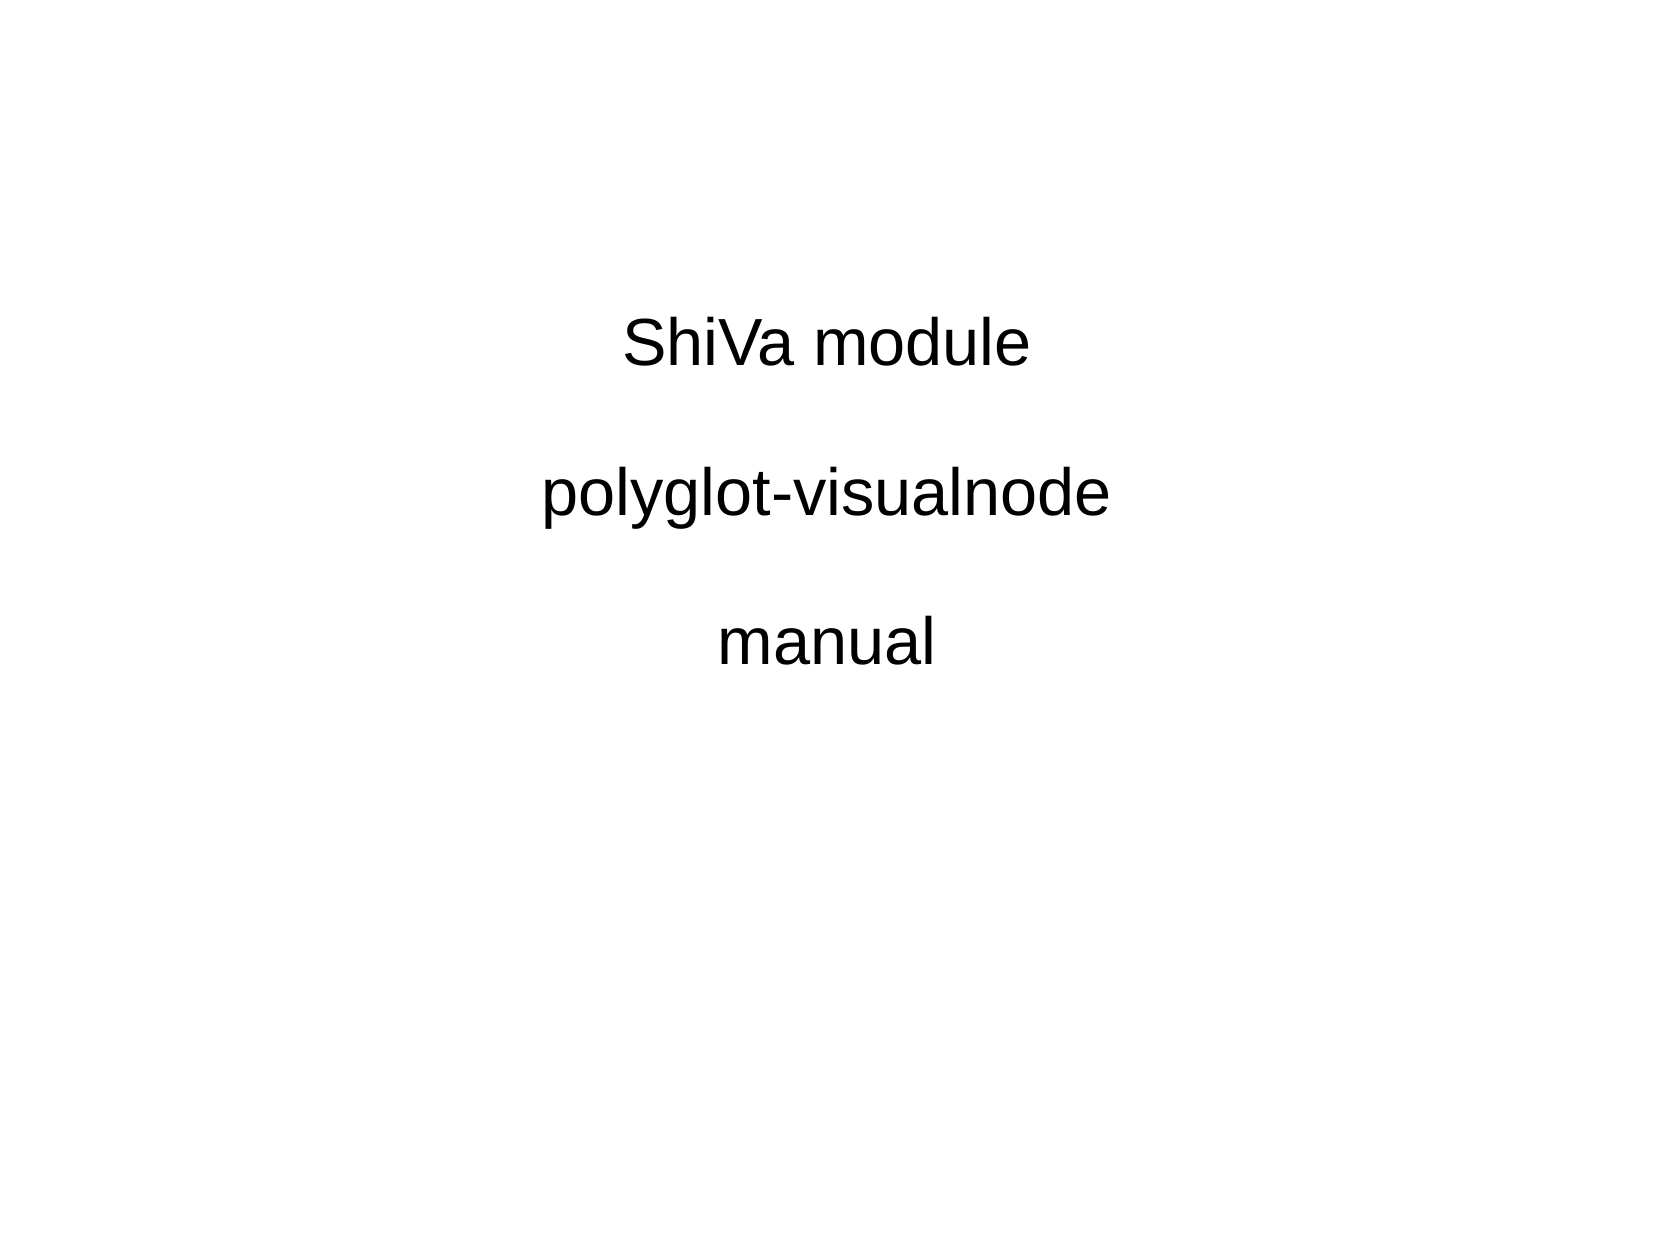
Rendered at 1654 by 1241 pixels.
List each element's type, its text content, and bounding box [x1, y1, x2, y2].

subtitle ShiVa module polyglot-visualnode manual [82, 49, 1571, 1010]
